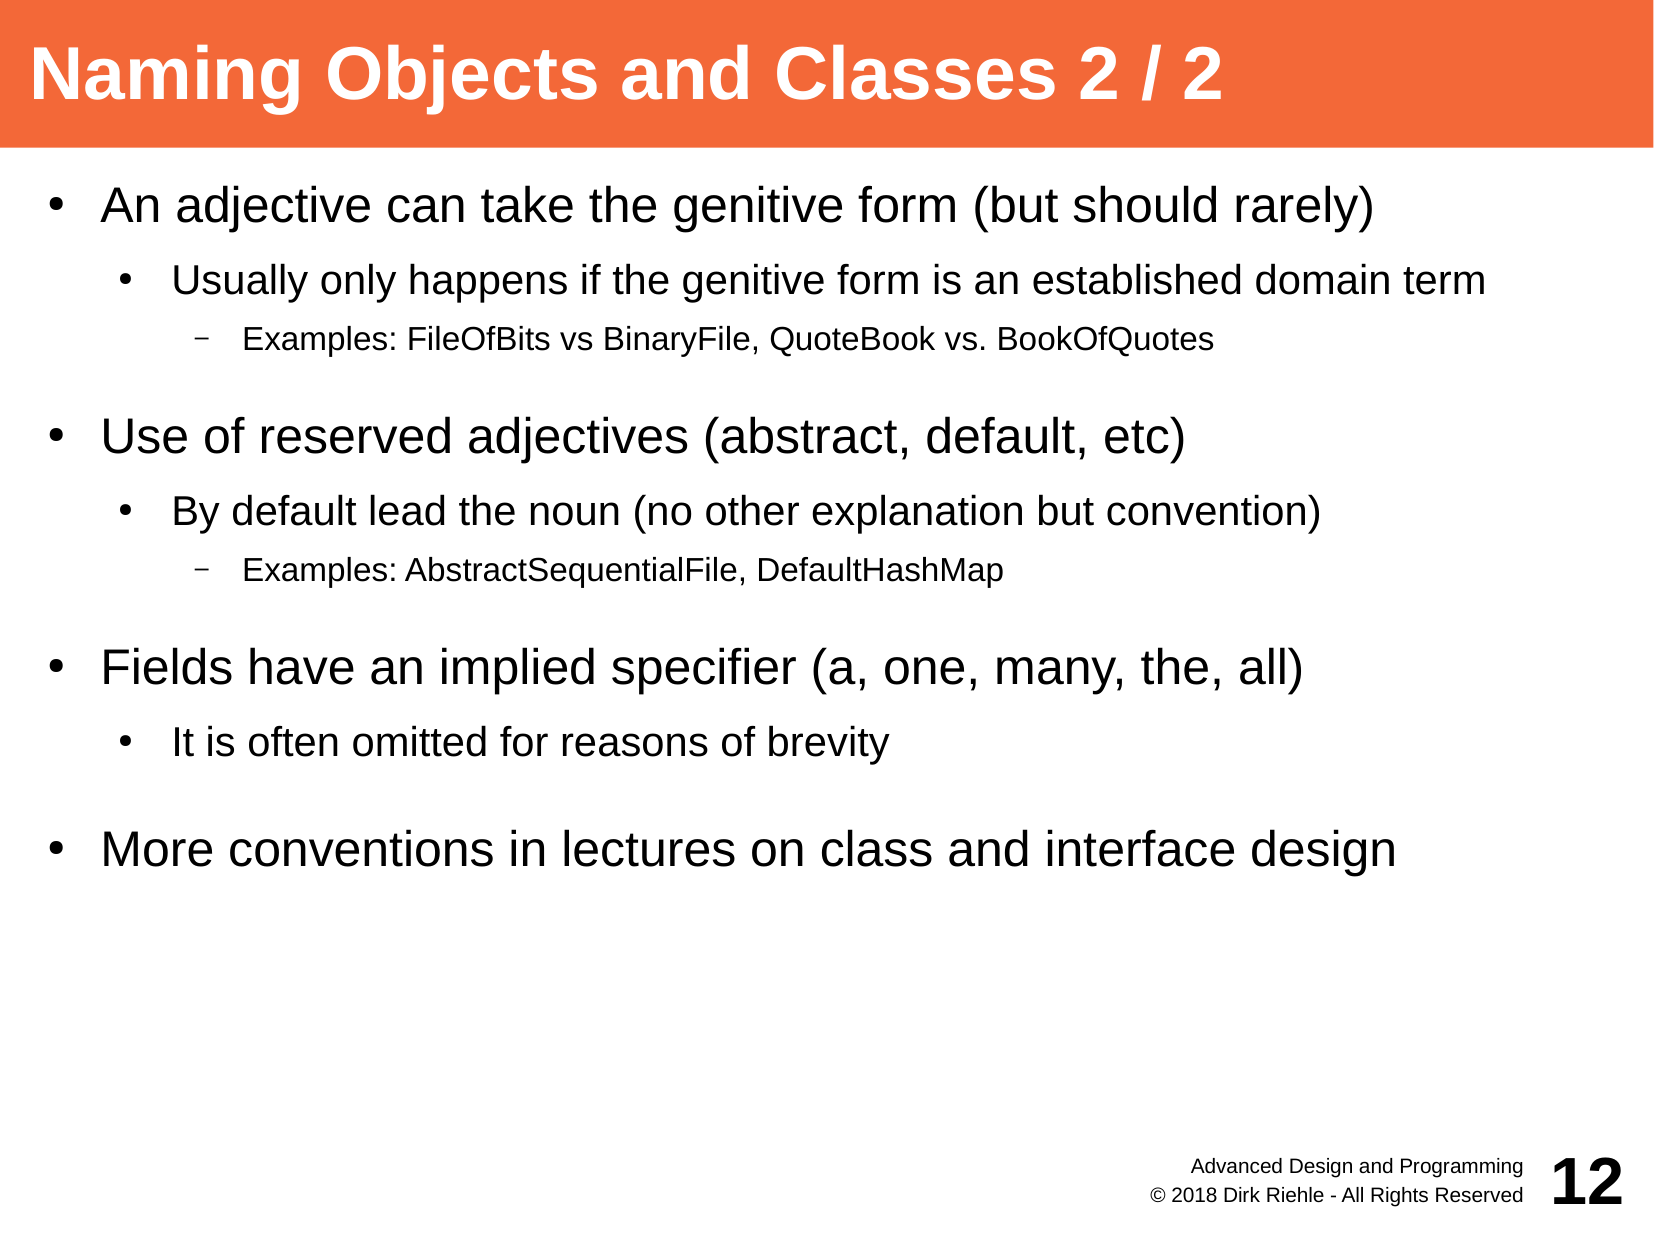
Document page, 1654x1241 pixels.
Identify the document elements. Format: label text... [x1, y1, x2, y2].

list An adjective can take the genitive form (but should rarely) Usually only happens if the genitive form is an established domain term Examples: FileOfBits vs BinaryFile, QuoteBook vs. BookOfQuotes Use of reserved adjectives (abstract, default, etc) By default lead the noun (no other explanation but convention) Examples: AbstractSequentialFile, DefaultHashMap Fields have an implied specifier (a, one, many, the, all) It is often omitted for reasons of brevity More conventions in lectures on class and interface design [29, 177, 1625, 1063]
title Naming Objects and Classes 2 / 2 [0, 0, 1654, 148]
